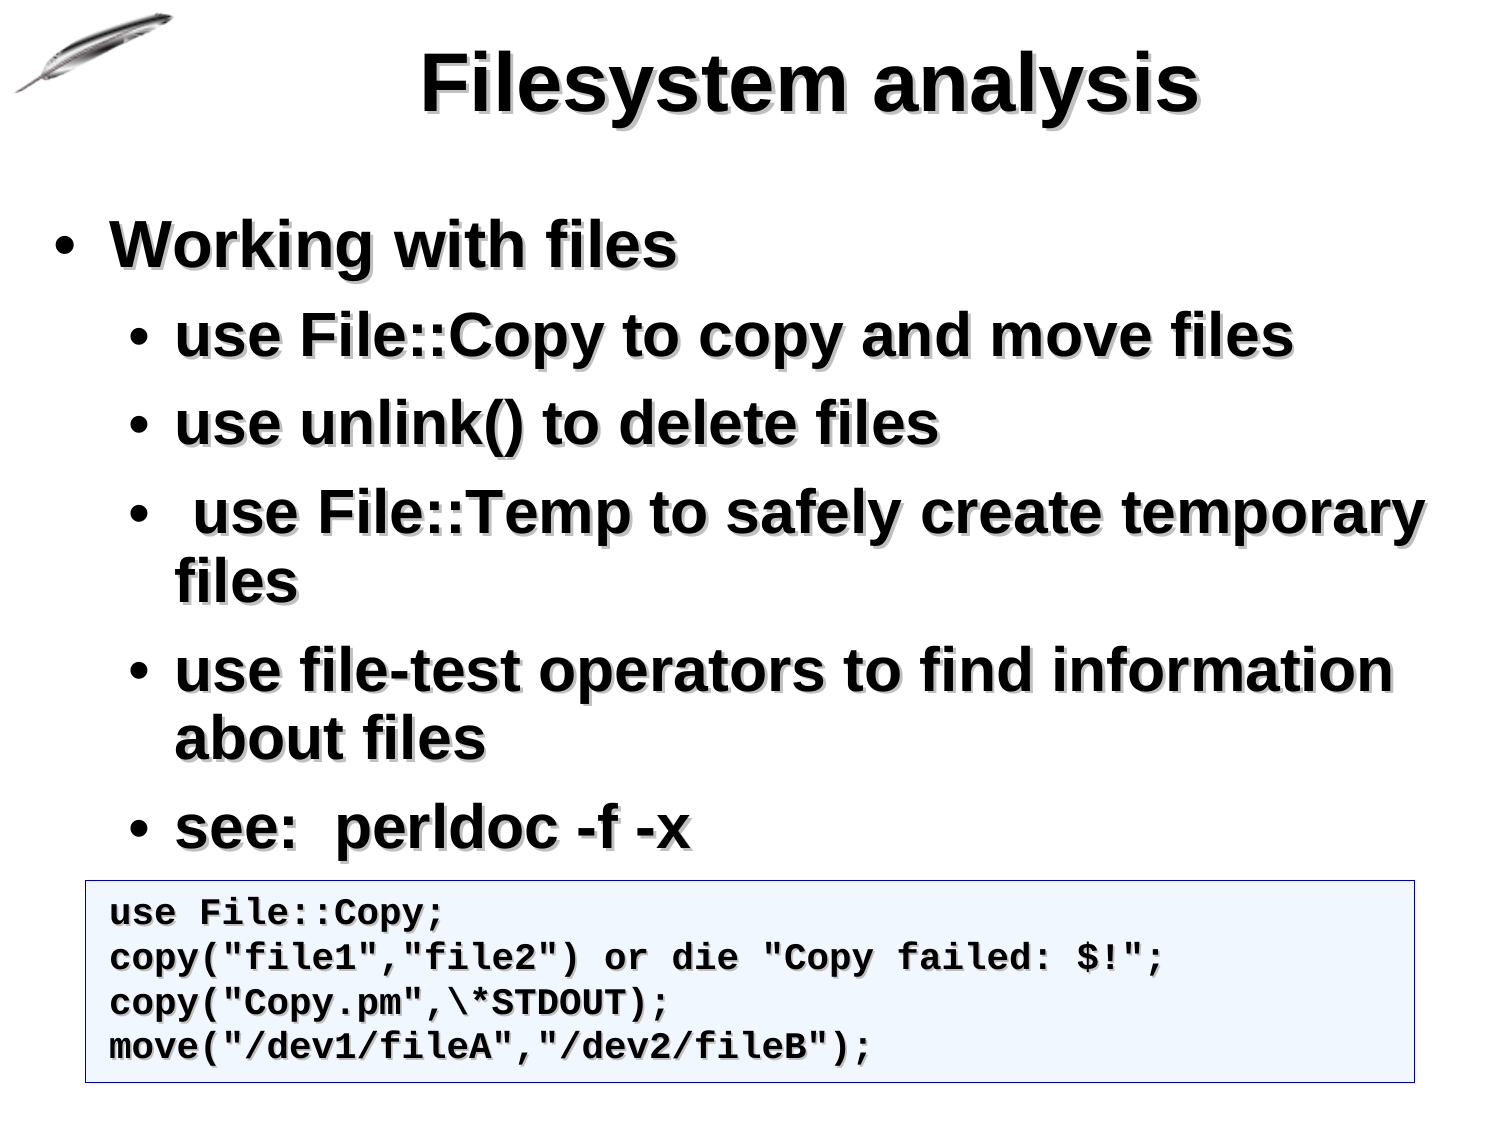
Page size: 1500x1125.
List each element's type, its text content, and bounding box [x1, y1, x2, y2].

text_box use File::Copy; copy("file1","file2") or die "Copy failed: $!"; copy("Copy.pm",\*STDOUT); move("/dev1/fileA","/dev2/fileB"); [85, 879, 1415, 1083]
list Working with ﬁles use File::Copy to copy and move files use unlink() to delete files use File::Temp to safely create temporary ﬁles use file-test operators to find information about files see: perldoc -f -x [53, 207, 1447, 1084]
picture [11, 11, 179, 95]
title Filesystem analysis [419, 0, 1459, 183]
